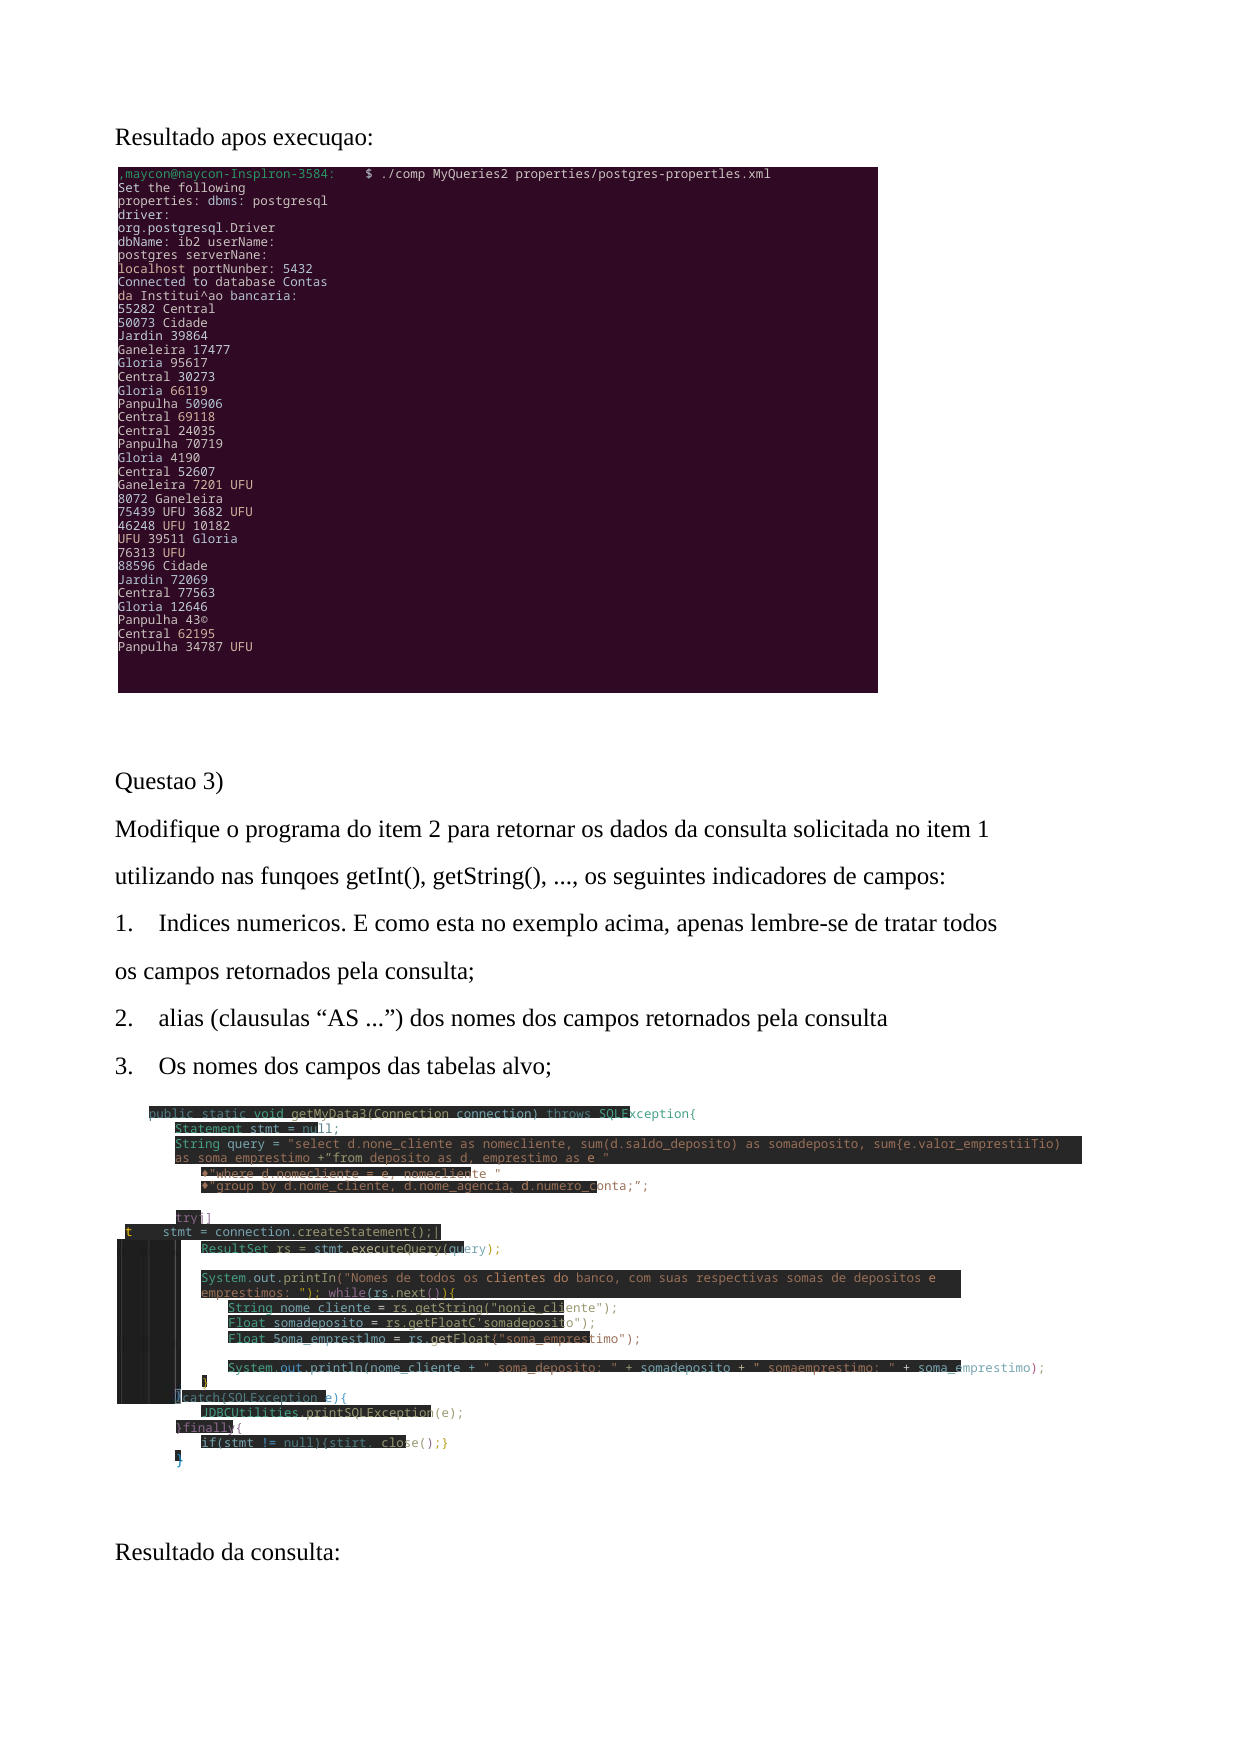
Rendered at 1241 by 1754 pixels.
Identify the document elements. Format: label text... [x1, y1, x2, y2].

text_box } [175, 1450, 181, 1461]
text_box Resultado apos execuqao: [115, 120, 377, 149]
text_box Statement stmt = null; [175, 1122, 318, 1133]
text_box if(stmt != null){stirt. close();} [201, 1435, 406, 1448]
text_box ResultSet rs = stmt.executeQuery(query); [201, 1241, 464, 1253]
text_box Questao 3) Modifique o programa do item 2 para retornar os dados da consulta solicitada no item 1 utilizando nas funqoes getInt(), getString(), ..., os seguintes indicadores de campos: 1. Indices numericos. E como esta no exemplo acima, apenas lembre-se de tratar todos os campos retornados pela consulta; 2. alias (clausulas “AS ...”) dos nomes dos campos retornados pela consulta 3. Os nomes dos campos das tabelas alvo; [115, 747, 1015, 1062]
text_box ♦"where d.nomecliente = e, nomecliente " [201, 1167, 471, 1176]
text_box JDBCUtilities.printSQLException(e); [201, 1405, 431, 1417]
text_box String query = "select d.none_cliente as nomecliente, sum(d.saldo_deposito) as somadeposito, sum{e.valor_emprestiiTio) as soma emprestimo +”from deposito as d, emprestimo as e " [175, 1136, 1082, 1164]
text_box String nome cliente = rs.getString("nonie_cliente"); [228, 1300, 564, 1313]
text_box Float somadeposito = rs.getFloatC'somadeposito"); [228, 1315, 564, 1328]
text_box ,maycon@naycon-Insplron-3584: $ ./comp MyQueries2 properties/postgres-propertles.xml Set the following properties: dbms: postgresql driver: org.postgresql.Driver dbName: ib2 userName: postgres serverNane: localhost portNunber: 5432 Connected to database Contas da Institui^ao bancaria: 55282 Central 50073 Cidade Jardin 39864 Ganeleira 17477 Gloria 95617 Central 30273 Gloria 66119 Panpulha 50906 Central 69118 Central 24035 Panpulha 70719 Gloria 4190 Central 52607 Ganeleira 7201 UFU 8072 Ganeleira 75439 UFU 3682 UFU 46248 UFU 10182 UFU 39511 Gloria 76313 UFU 88596 Cidade Jardin 72069 Central 77563 Gloria 12646 Panpulha 43© Central 62195 Panpulha 34787 UFU [118, 167, 878, 693]
text_box Float 5oma_emprestlmo = rs.getFloat{"soma_emprestimo"); [228, 1331, 590, 1343]
text_box System.out.println(nome_cliente + " soma_deposito: " + somadeposito + " somaemprestimo: " + soma_emprestimo); [228, 1360, 961, 1372]
text_box t stmt = connection.createStatement{);| [125, 1224, 441, 1240]
text_box Resultado da consulta: [115, 1535, 345, 1560]
text_box }finally{ [176, 1420, 233, 1433]
text_box System.out.printIn("Nomes de todos os clientes do banco, com suas respectivas somas de depositos e emprestimos: "); while(rs.next()){ [201, 1270, 961, 1298]
picture [117, 1239, 181, 1404]
text_box } [202, 1375, 207, 1387]
text_box catch{SOLException e){ [182, 1390, 326, 1402]
text_box public static void getMyData3(Connection connection) throws SQLException{ [149, 1106, 630, 1118]
text_box tryj] [176, 1210, 201, 1224]
text_box ♦"group by d.nome_cliente, d.nome_agenciat d.numero_conta;”; [201, 1181, 597, 1193]
